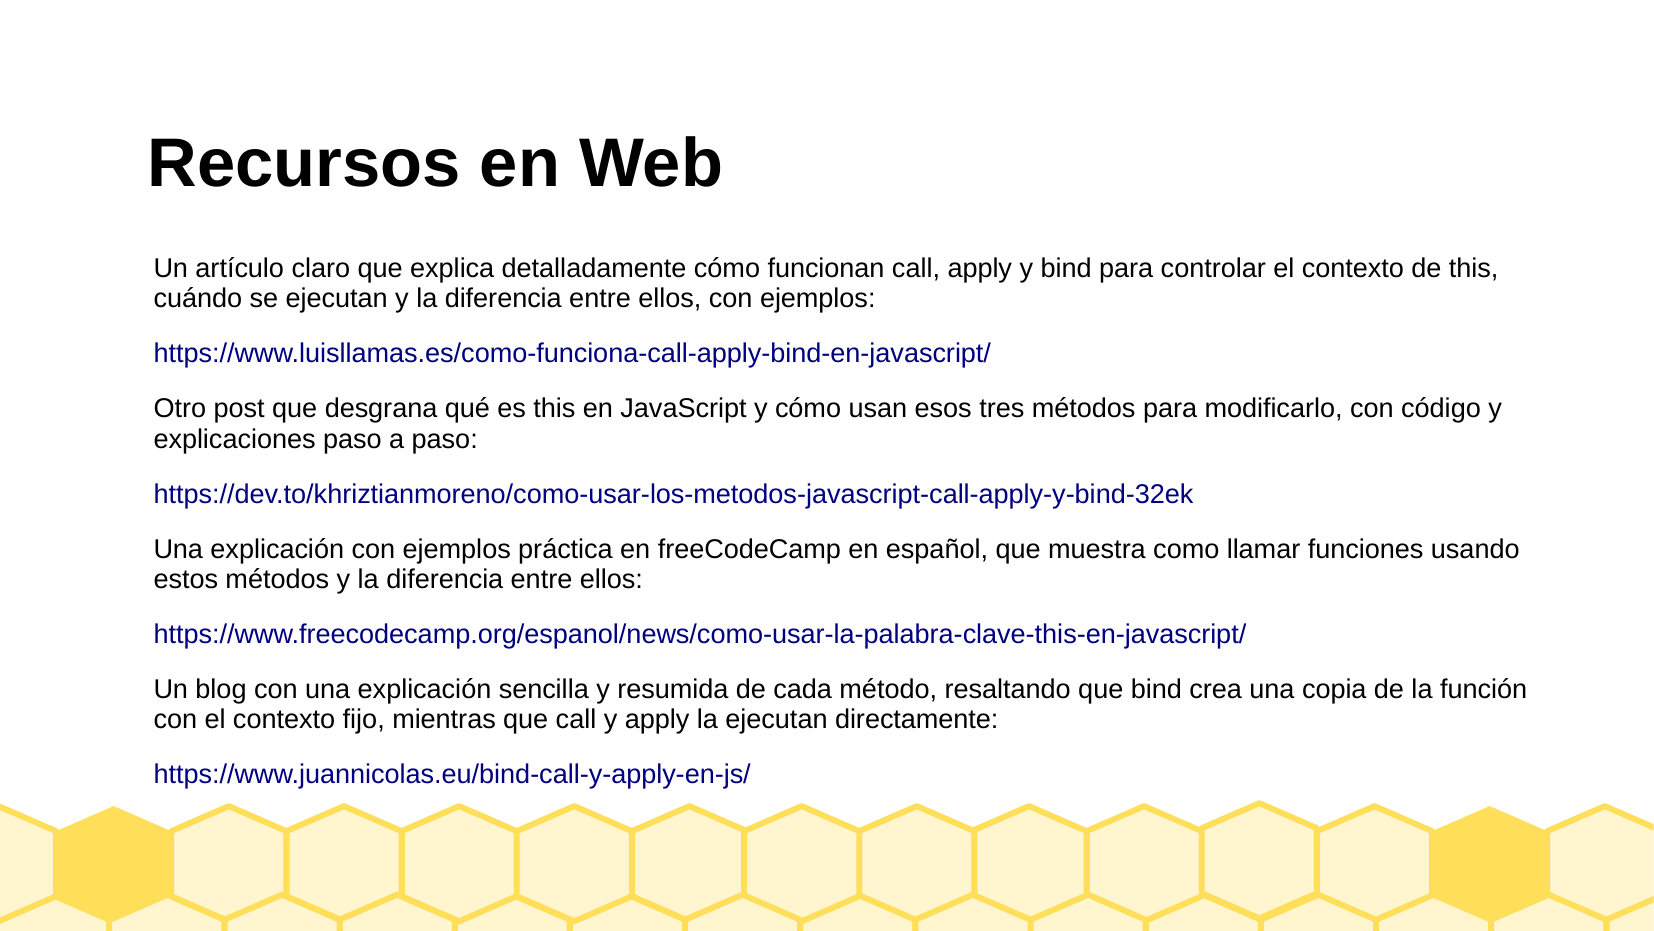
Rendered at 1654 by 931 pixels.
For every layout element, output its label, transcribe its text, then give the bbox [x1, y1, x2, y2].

title Recursos en Web [147, 88, 1625, 237]
list Un artículo claro que explica detalladamente cómo funcionan call, apply y bind para controlar el contexto de this, cuándo se ejecutan y la diferencia entre ellos, con ejemplos: https://www.luisllamas.es/como-funciona-call-apply-bind-en-javascript/ Otro post que desgrana qué es this en JavaScript y cómo usan esos tres métodos para modificarlo, con código y explicaciones paso a paso: https://dev.to/khriztianmoreno/como-usar-los-metodos-javascript-call-apply-y-bind-32ek Una explicación con ejemplos práctica en freeCodeCamp en español, que muestra como llamar funciones usando estos métodos y la diferencia entre ellos: https://www.freecodecamp.org/espanol/news/como-usar-la-palabra-clave-this-en-javascript/ Un blog con una explicación sencilla y resumida de cada método, resaltando que bind crea una copia de la función con el contexto fijo, mientras que call y apply la ejecutan directamente: https://www.juannicolas.eu/bind-call-y-apply-en-js/ [82, 253, 1571, 793]
